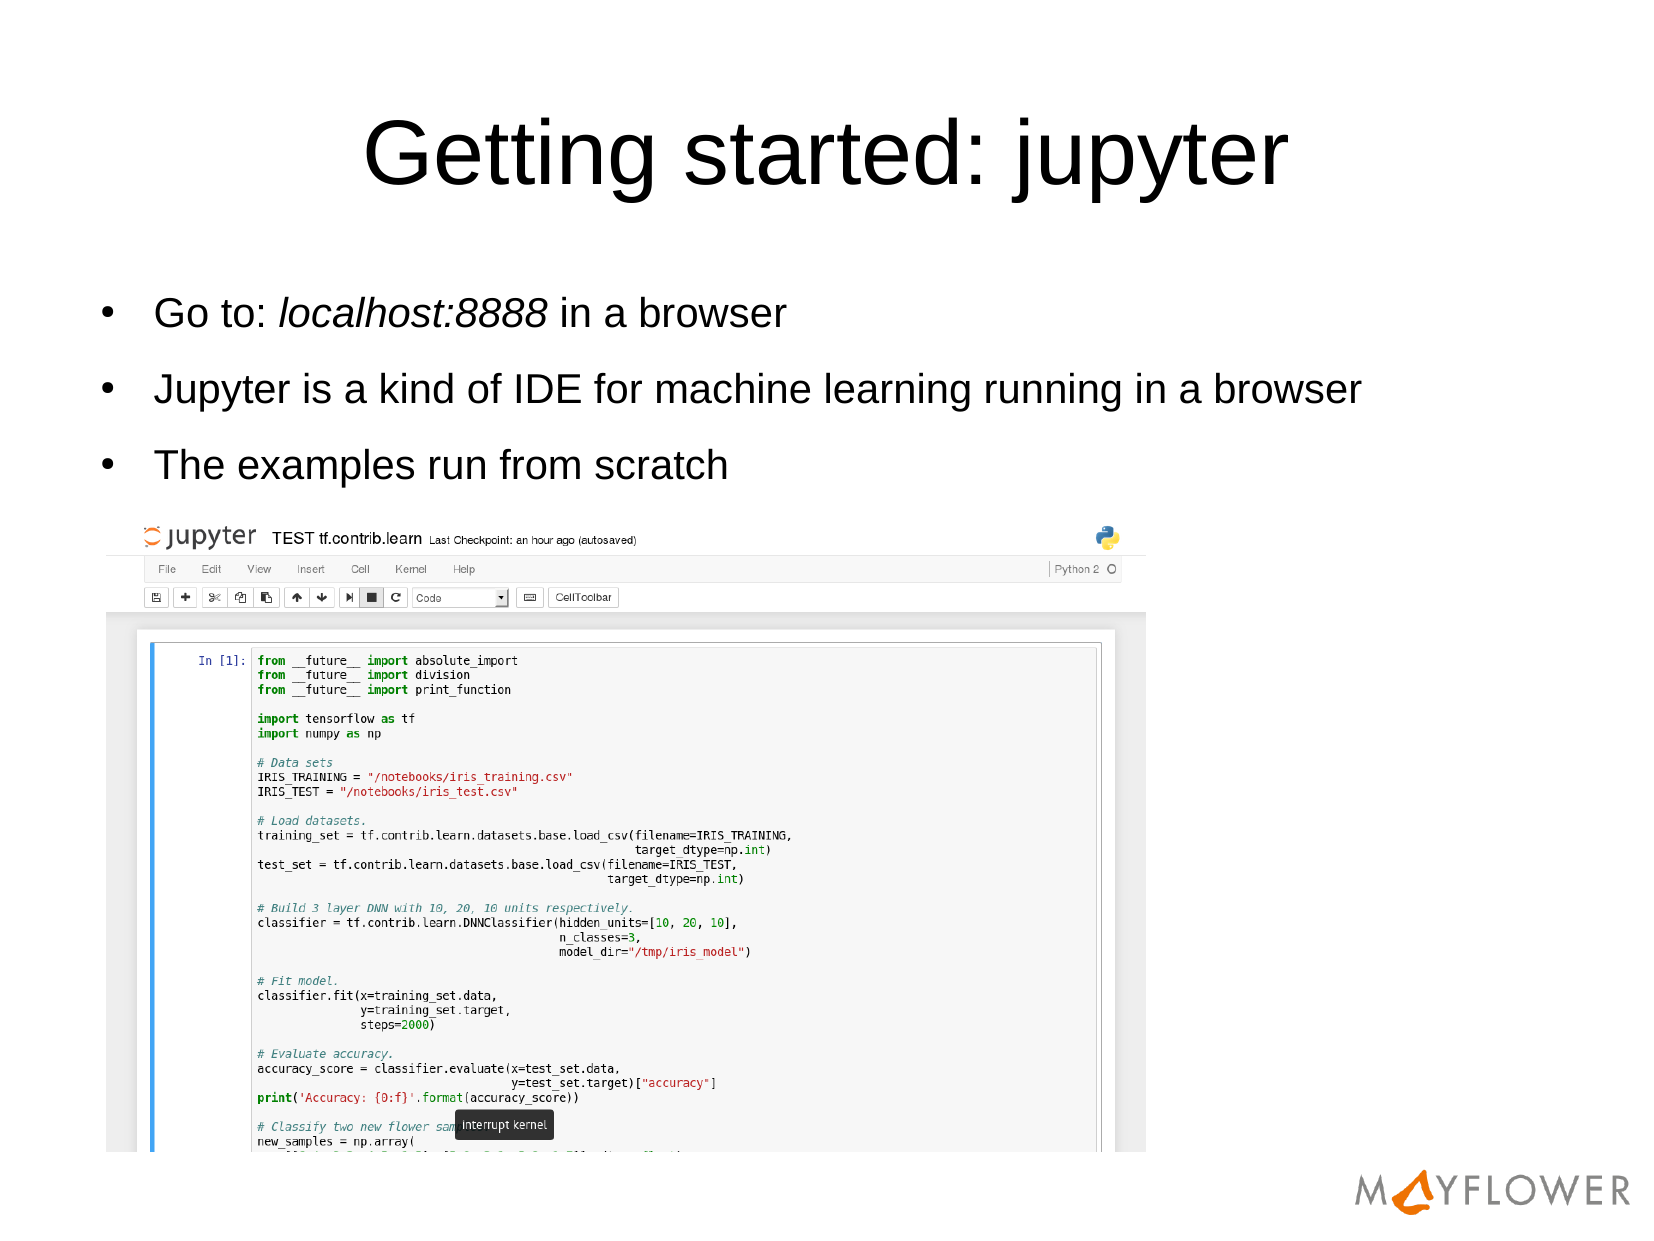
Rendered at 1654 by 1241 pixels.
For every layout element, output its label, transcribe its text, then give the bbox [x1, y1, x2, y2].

picture [106, 522, 1146, 1153]
title Getting started: jupyter [82, 49, 1571, 257]
list Go to: localhost:8888 in a browser Jupyter is a kind of IDE for machine learning running in a browser The examples run from scratch [82, 290, 1571, 1010]
picture [1355, 1169, 1630, 1215]
